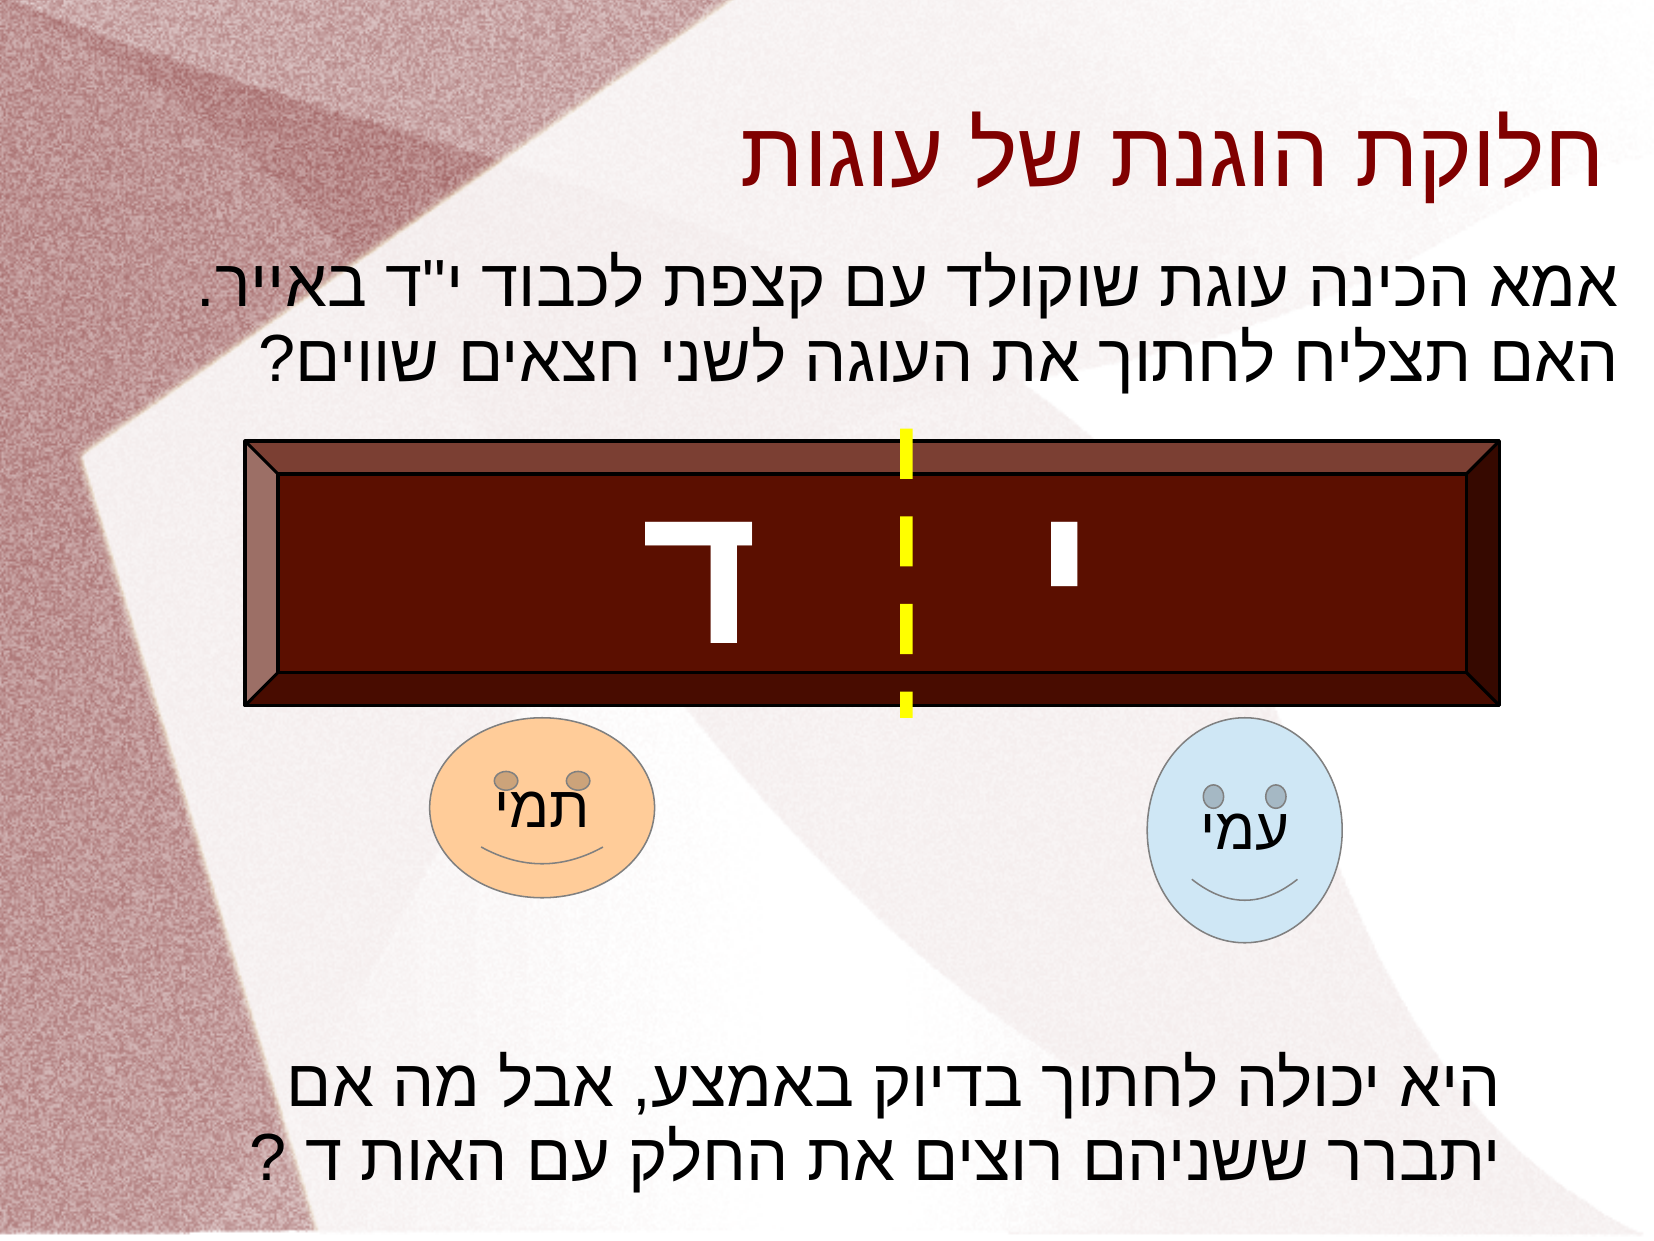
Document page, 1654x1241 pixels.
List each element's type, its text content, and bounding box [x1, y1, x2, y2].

text_box י ד [626, 428, 1119, 718]
title חלוקת הוגנת של עוגות [596, 49, 1607, 240]
text_box עמי [1147, 717, 1343, 943]
picture [0, 0, 1654, 1241]
text_box [246, 475, 626, 706]
text_box אמא הכינה עוגת שוקולד עם קצפת לכבוד י"ד באייר. האם תצליח לחתוך את העוגה לשני חצאים שווים? [165, 240, 1636, 478]
text_box תמי [429, 717, 655, 898]
text_box היא יכולה לחתוך בדיוק באמצע, אבל מה אם יתברר ששניהם רוצים את החלק עם האות ד ? [96, 1039, 1517, 1220]
text_box [1119, 441, 1500, 706]
